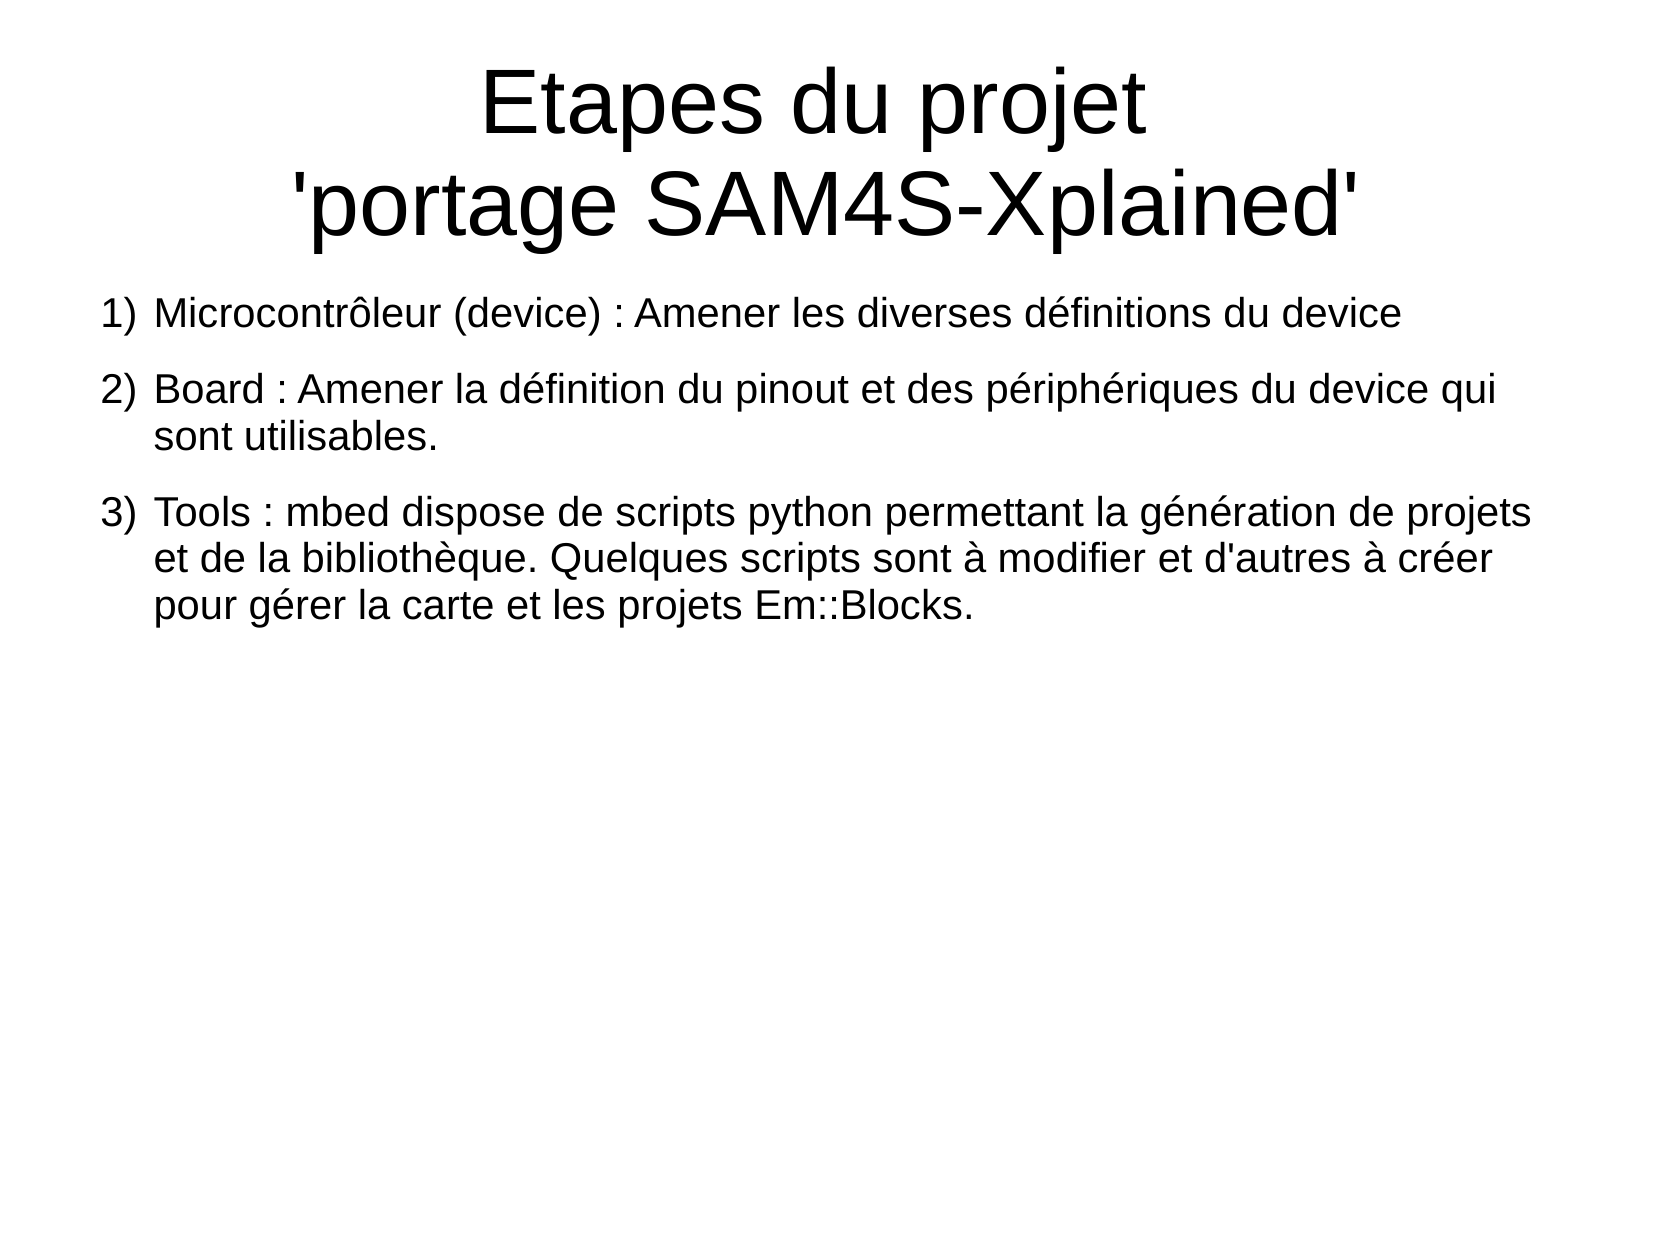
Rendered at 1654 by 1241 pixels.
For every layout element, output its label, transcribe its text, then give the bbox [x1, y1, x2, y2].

title Etapes du projet 'portage SAM4S-Xplained' [82, 49, 1571, 257]
list Microcontrôleur (device) : Amener les diverses définitions du device Board : Amener la définition du pinout et des périphériques du device qui sont utilisables. Tools : mbed dispose de scripts python permettant la génération de projets et de la bibliothèque. Quelques scripts sont à modifier et d'autres à créer pour gérer la carte et les projets Em::Blocks. [82, 290, 1571, 1010]
